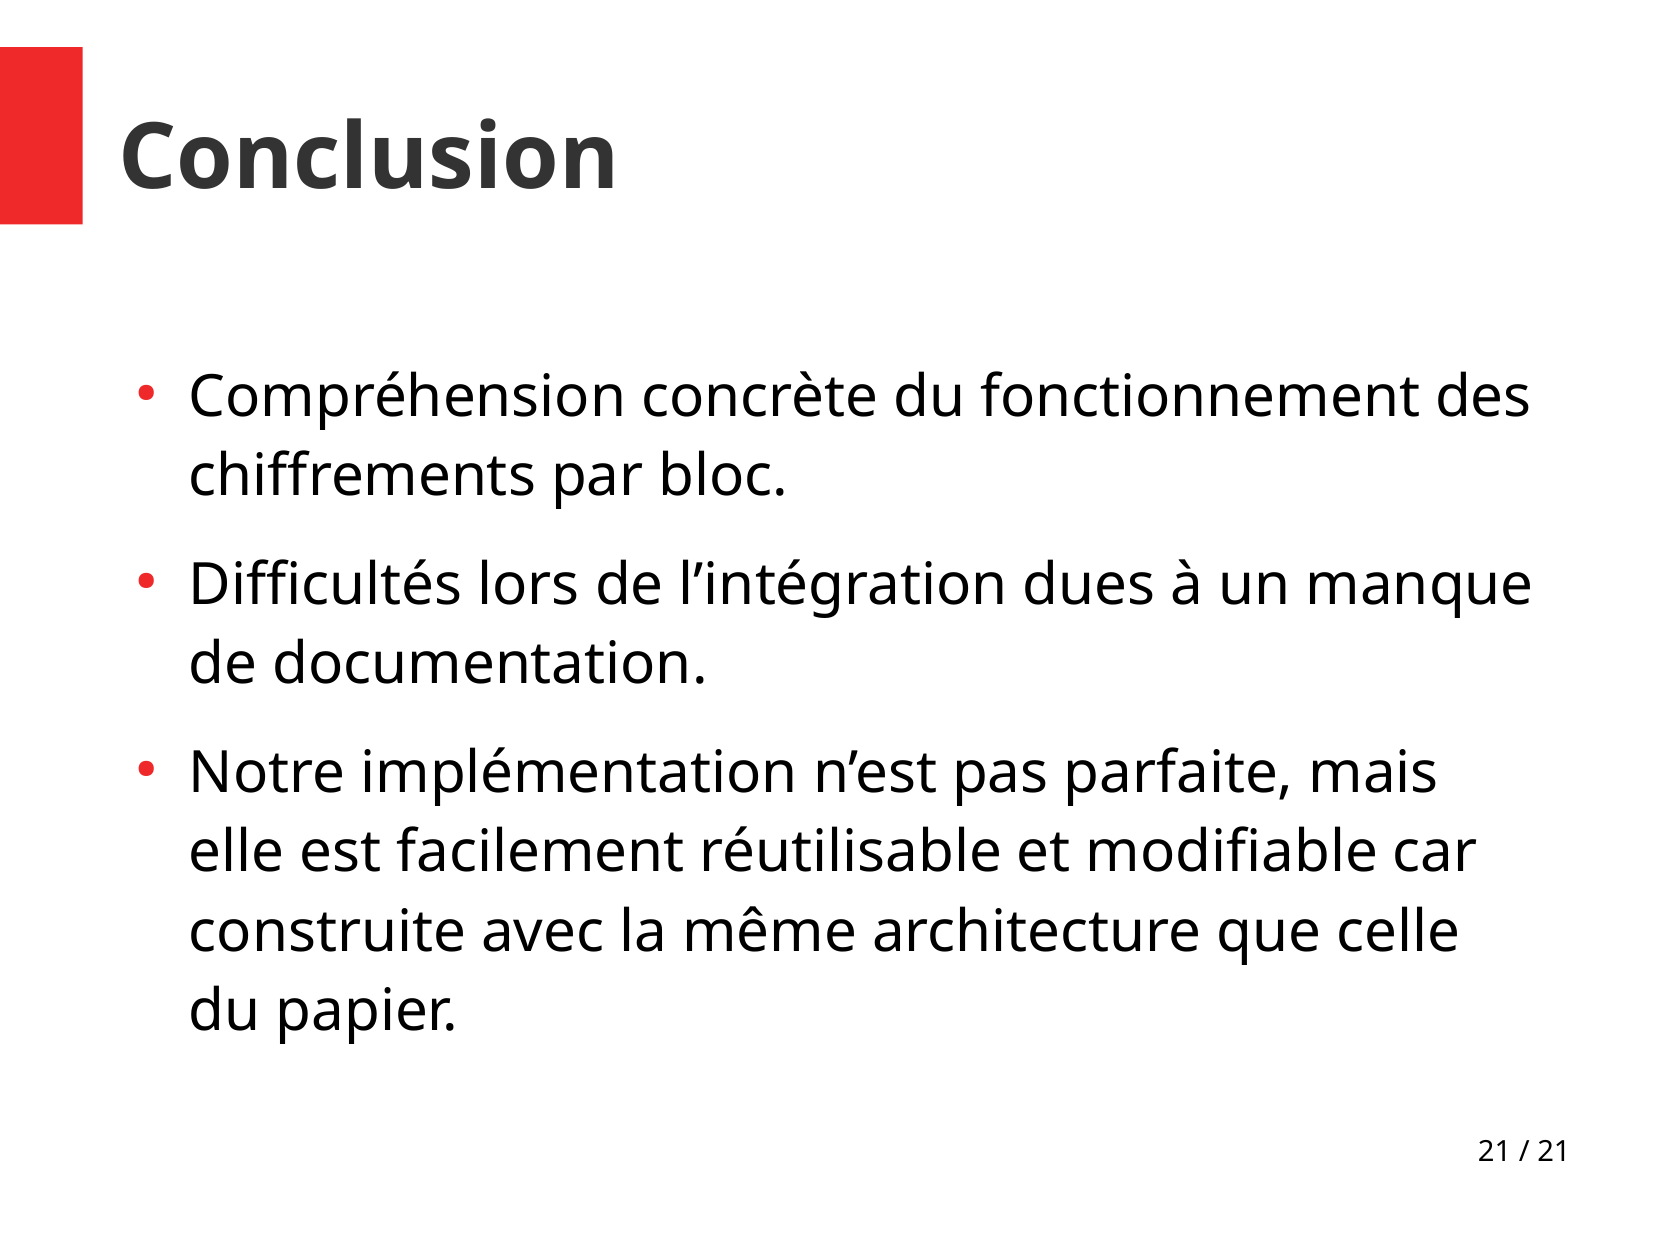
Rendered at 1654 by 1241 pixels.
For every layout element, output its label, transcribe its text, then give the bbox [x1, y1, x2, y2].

title Conclusion [118, 45, 1571, 260]
list Compréhension concrète du fonctionnement des chiffrements par bloc. Difficultés lors de l’intégration dues à un manque de documentation. Notre implémentation n’est pas parfaite, mais elle est facilement réutilisable et modifiable car construite avec la même architecture que celle du papier. [118, 354, 1536, 1074]
